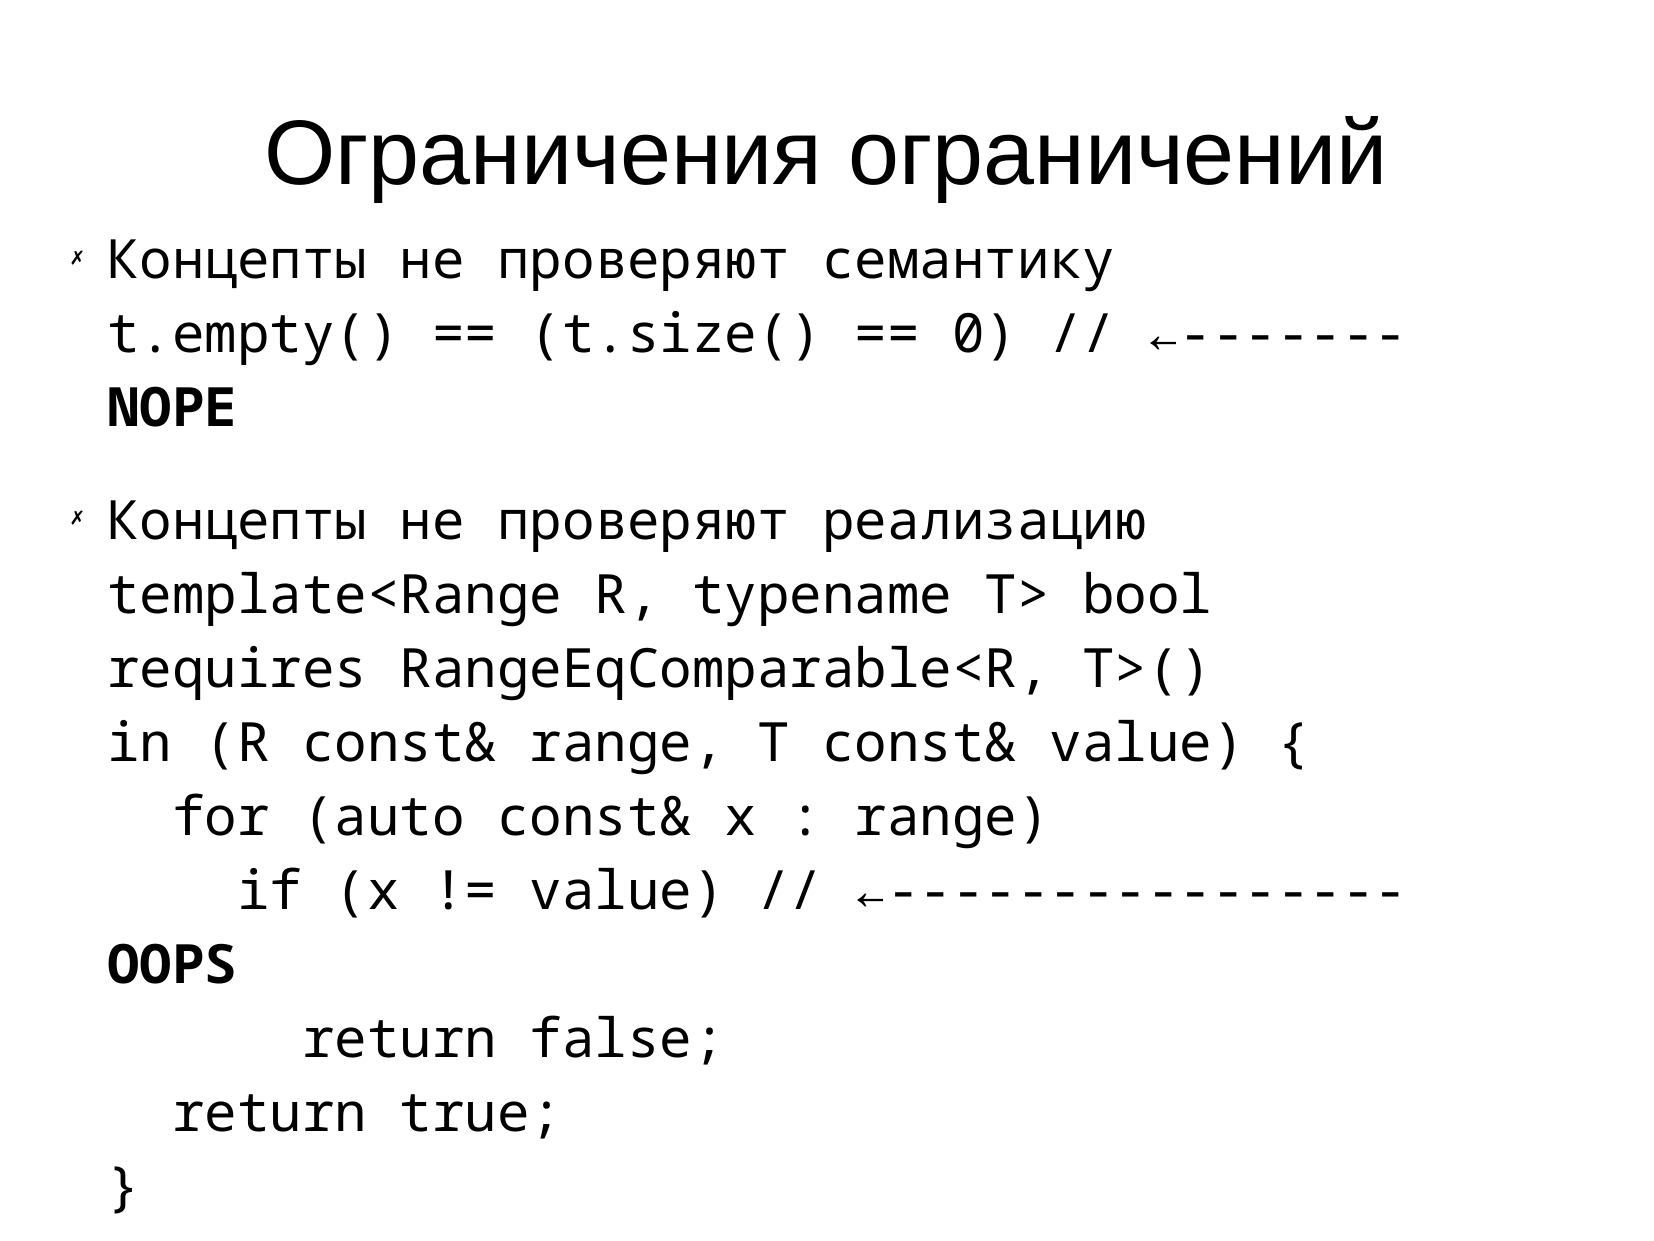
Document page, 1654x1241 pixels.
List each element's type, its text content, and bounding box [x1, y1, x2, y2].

title Ограничения ограничений [82, 49, 1571, 257]
subtitle Концепты не проверяют семантику t.empty() == (t.size() == 0) // ←------- NOPE Концепты не проверяют реализацию template<Range R, typename T> bool requires RangeEqComparable<R, T>() in (R const& range, T const& value) { for (auto const& x : range) if (x != value) // ←---------------- OOPS return false; return true; } [71, 256, 1561, 1186]
